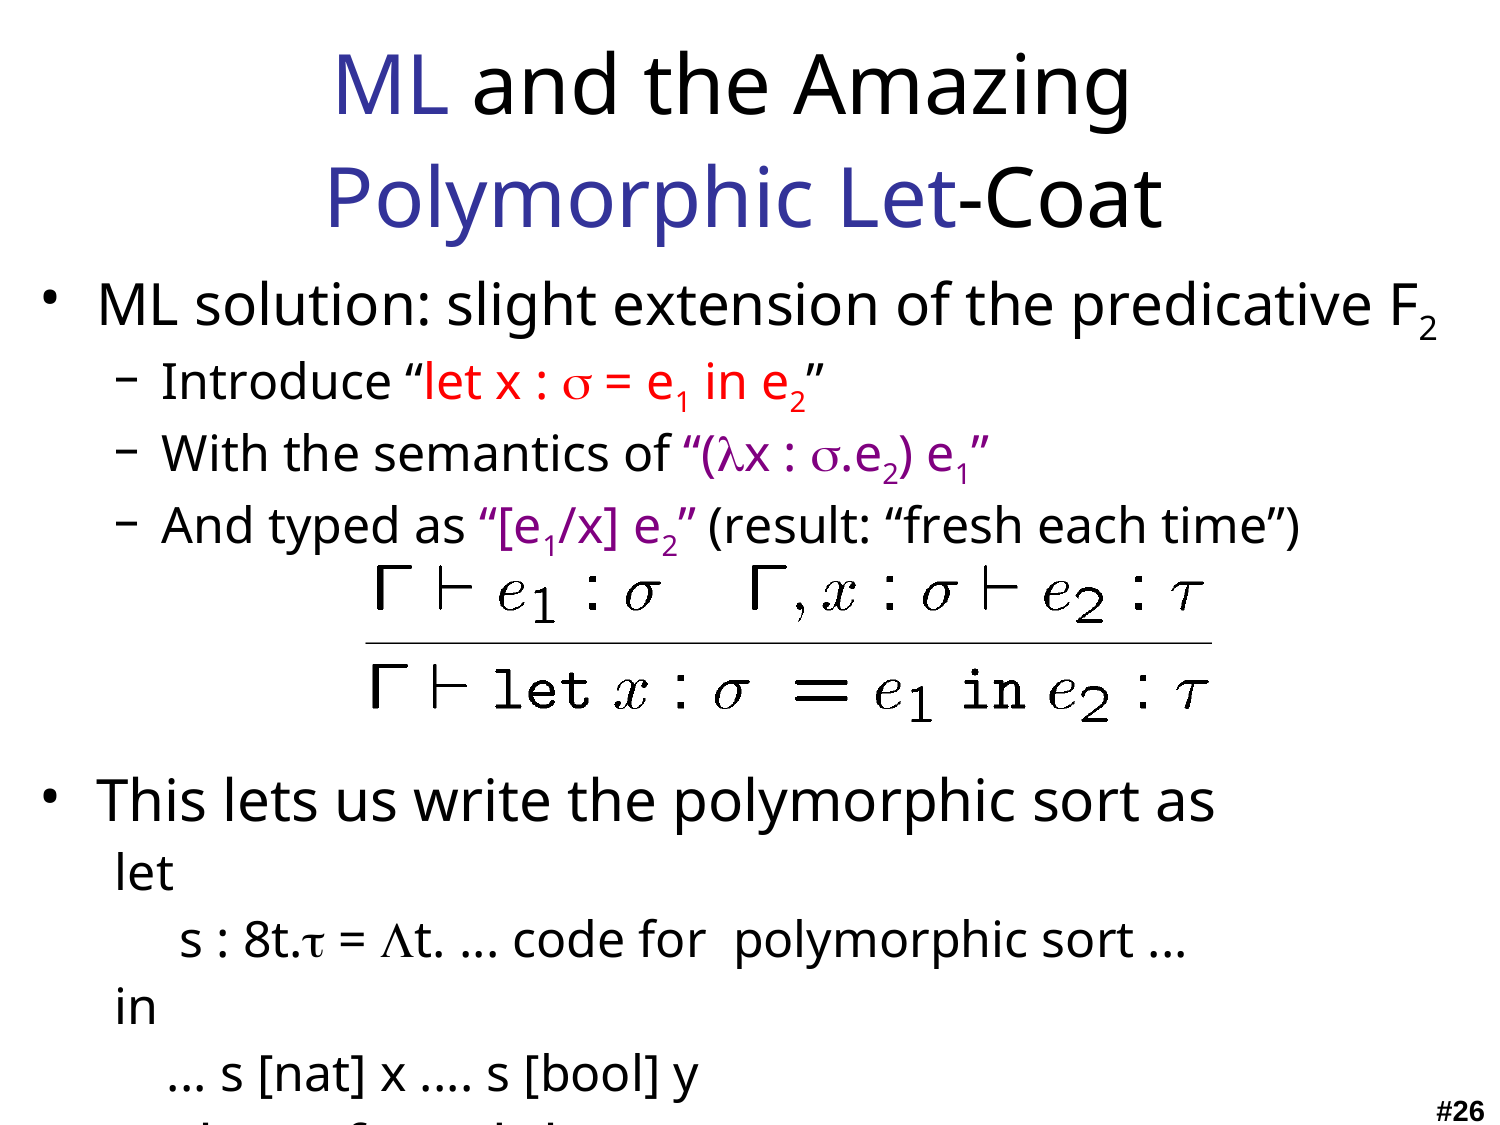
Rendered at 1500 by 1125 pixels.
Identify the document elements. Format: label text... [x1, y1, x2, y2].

list ML solution: slight extension of the predicative F2 Introduce “let x :  = e1 in e2” With the semantics of “(x : .e2) e1” And typed as “[e1/x] e2” (result: “fresh each time”) This lets us write the polymorphic sort as let s : 8t. = t. ... code for polymorphic sort ... in ... s [nat] x .... s [bool] y We have found the sweet spot! [24, 262, 1476, 1109]
picture [362, 563, 1213, 723]
title ML and the Amazing Polymorphic Let-Coat [24, 34, 1463, 244]
